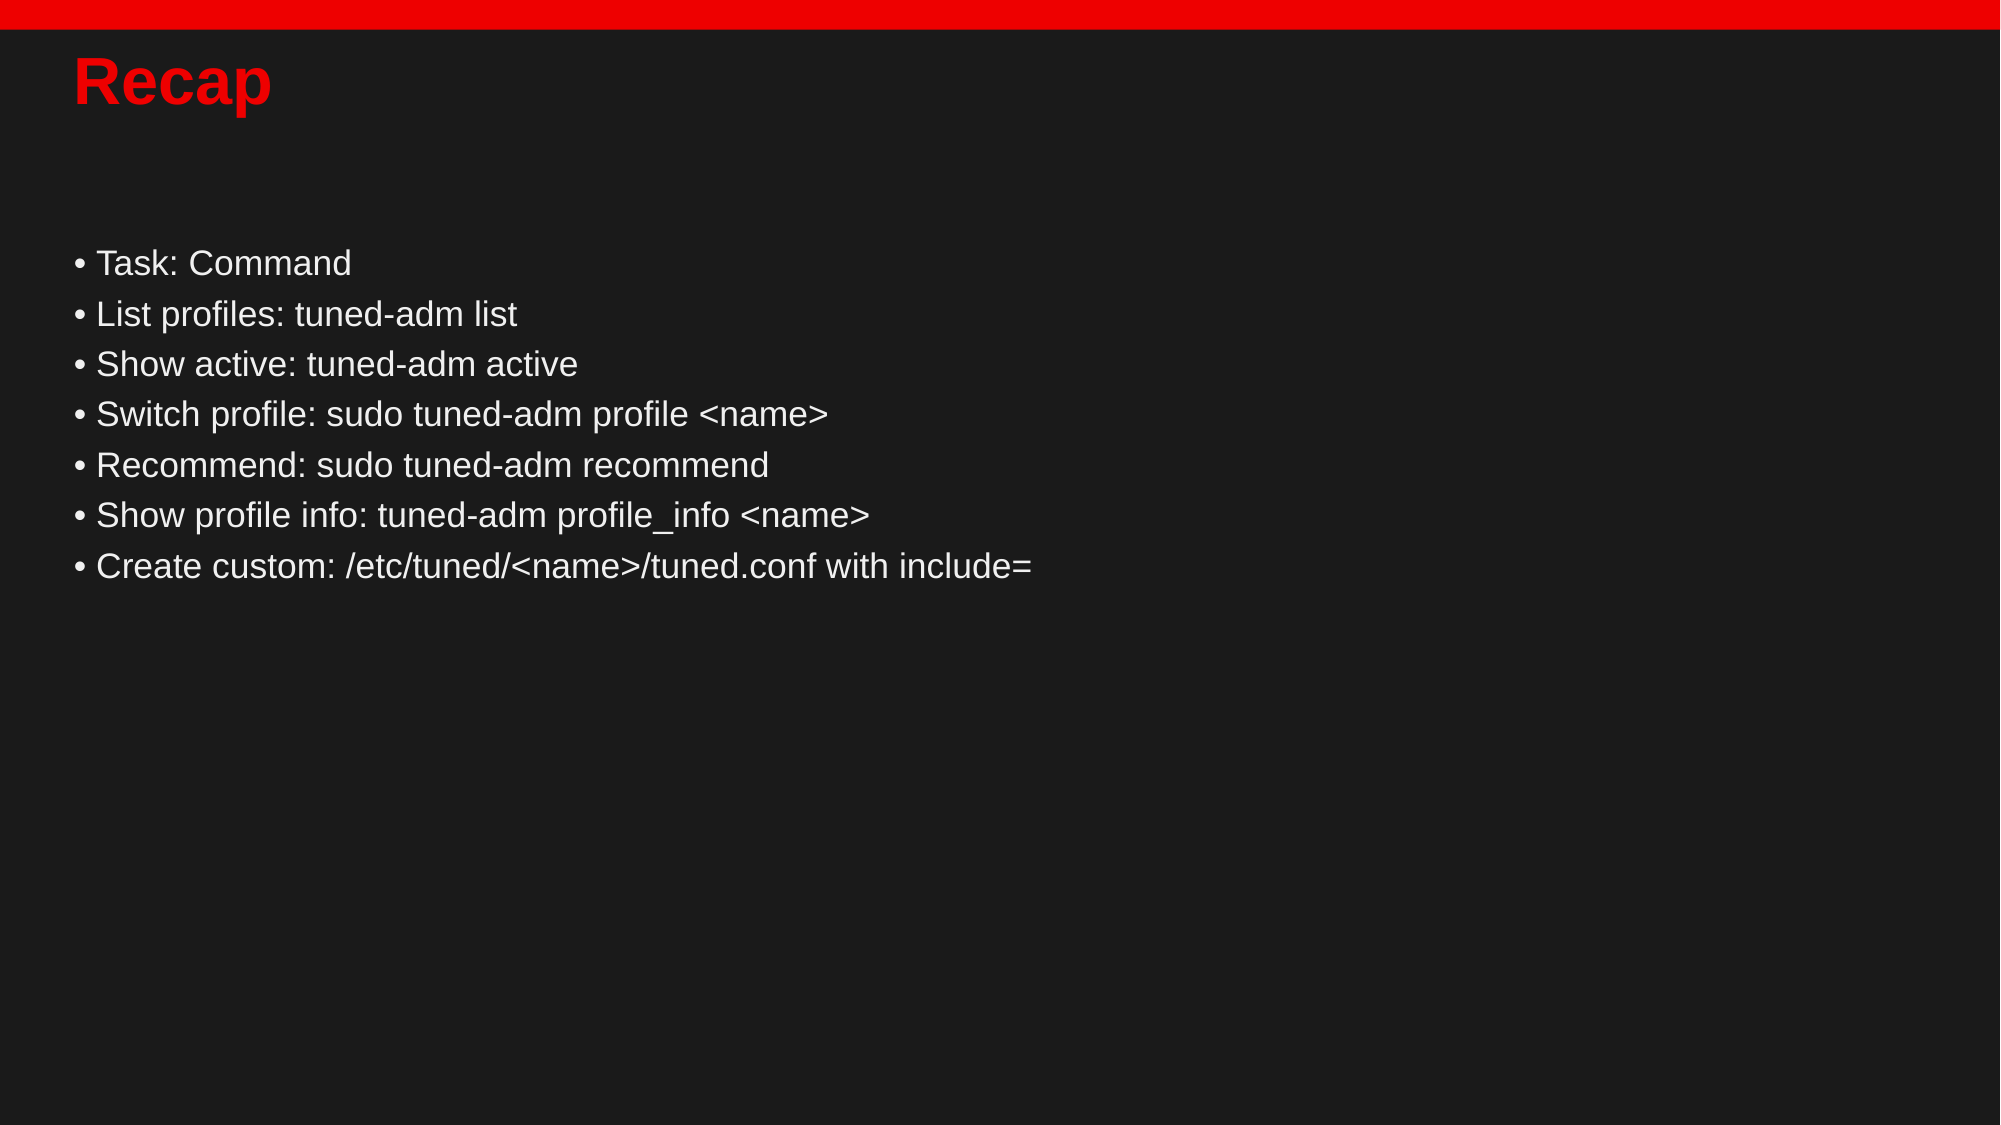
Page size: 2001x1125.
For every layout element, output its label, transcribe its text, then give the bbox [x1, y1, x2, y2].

text_box [0, 0, 2001, 30]
text_box • Task: Command • List profiles: tuned-adm list • Show active: tuned-adm active • Switch profile: sudo tuned-adm profile <name> • Recommend: sudo tuned-adm recommend • Show profile info: tuned-adm profile_info <name> • Create custom: /etc/tuned/<name>/tuned.conf with include= [59, 236, 1942, 1037]
text_box Recap [59, 36, 1942, 208]
